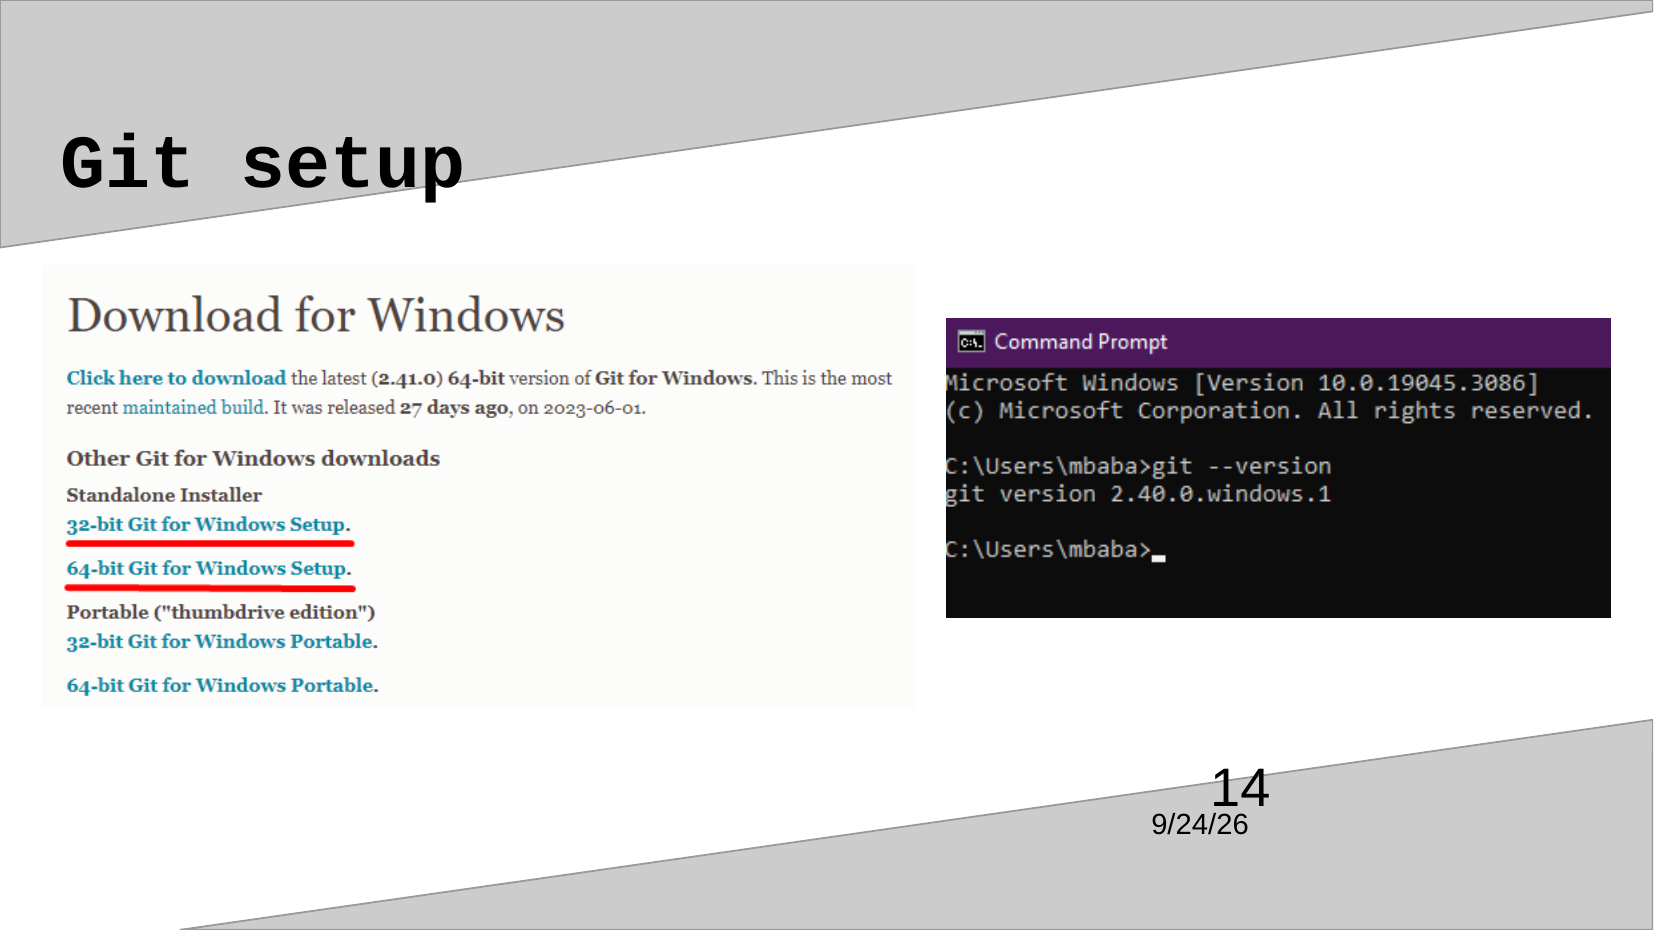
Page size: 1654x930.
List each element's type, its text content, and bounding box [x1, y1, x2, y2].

text_box 7/1/2023 [1151, 805, 1624, 871]
text_box Git setup [60, 112, 1538, 203]
picture [42, 265, 916, 708]
picture [946, 318, 1611, 619]
text_box [1210, 752, 1624, 817]
